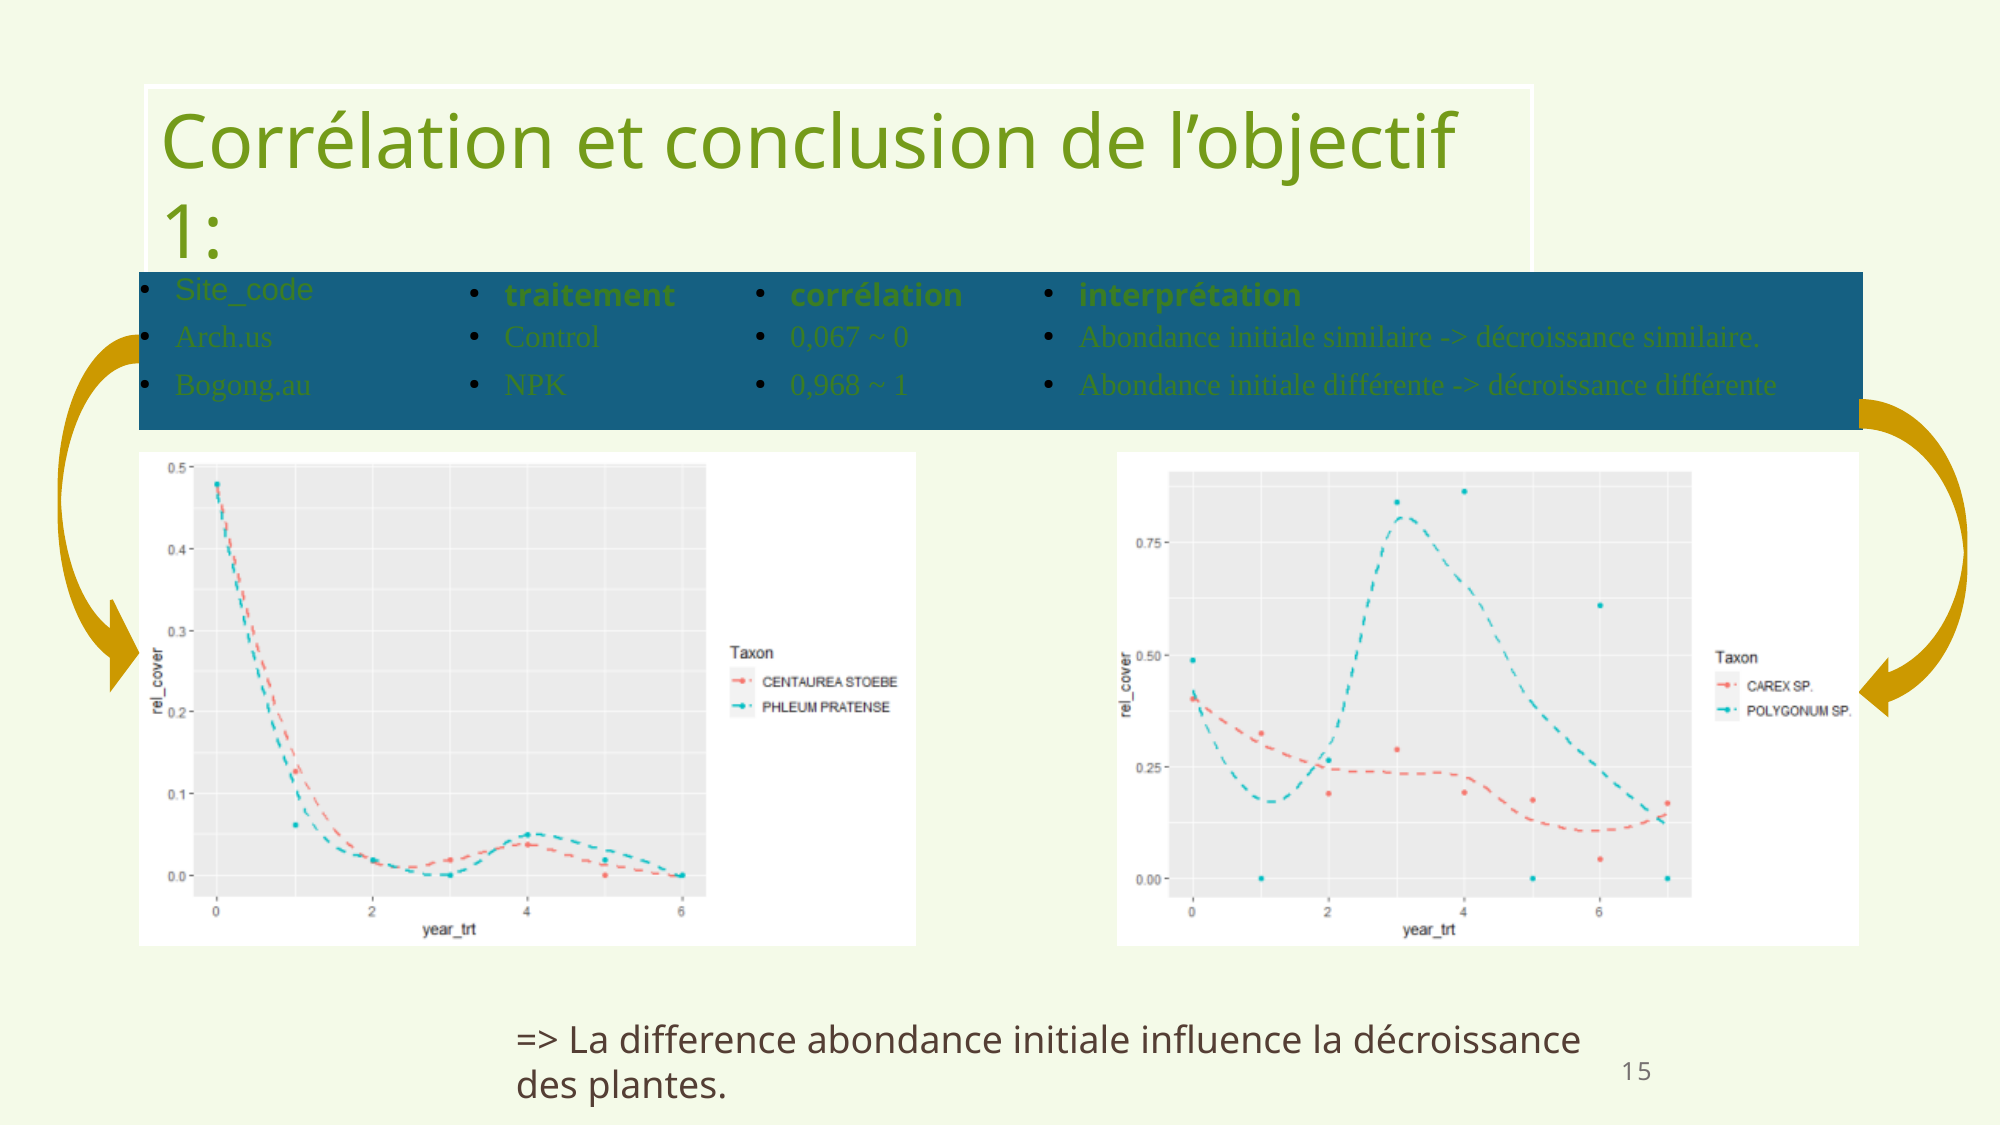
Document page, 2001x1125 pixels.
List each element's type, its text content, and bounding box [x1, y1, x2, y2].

table_cell Abondance initiale similaire -> décroissance similaire. [1043, 320, 1863, 368]
text_box Corrélation et conclusion de l’objectif 1: [145, 86, 1533, 193]
table_cell Abondance initiale différente -> décroissance différente [1043, 368, 1863, 430]
text_box [1860, 400, 1966, 715]
table_header interprétation [1043, 272, 1863, 320]
table_cell Arch.us [139, 320, 469, 368]
table_header corrélation [755, 272, 1043, 320]
table_cell Control [469, 320, 755, 368]
text_box => La difference abondance initiale influence la décroissance des plantes. [500, 1008, 1607, 1069]
text_box [59, 336, 138, 688]
text_box [1606, 1042, 1863, 1103]
picture [139, 452, 916, 946]
table_header Site_code [139, 272, 469, 320]
table_cell Bogong.au [139, 368, 469, 430]
picture [1117, 452, 1859, 946]
table_cell 0,968 ~ 1 [755, 368, 1043, 430]
table_cell NPK [469, 368, 755, 430]
table_header traitement [469, 272, 755, 320]
table_cell 0,067 ~ 0 [755, 320, 1043, 368]
